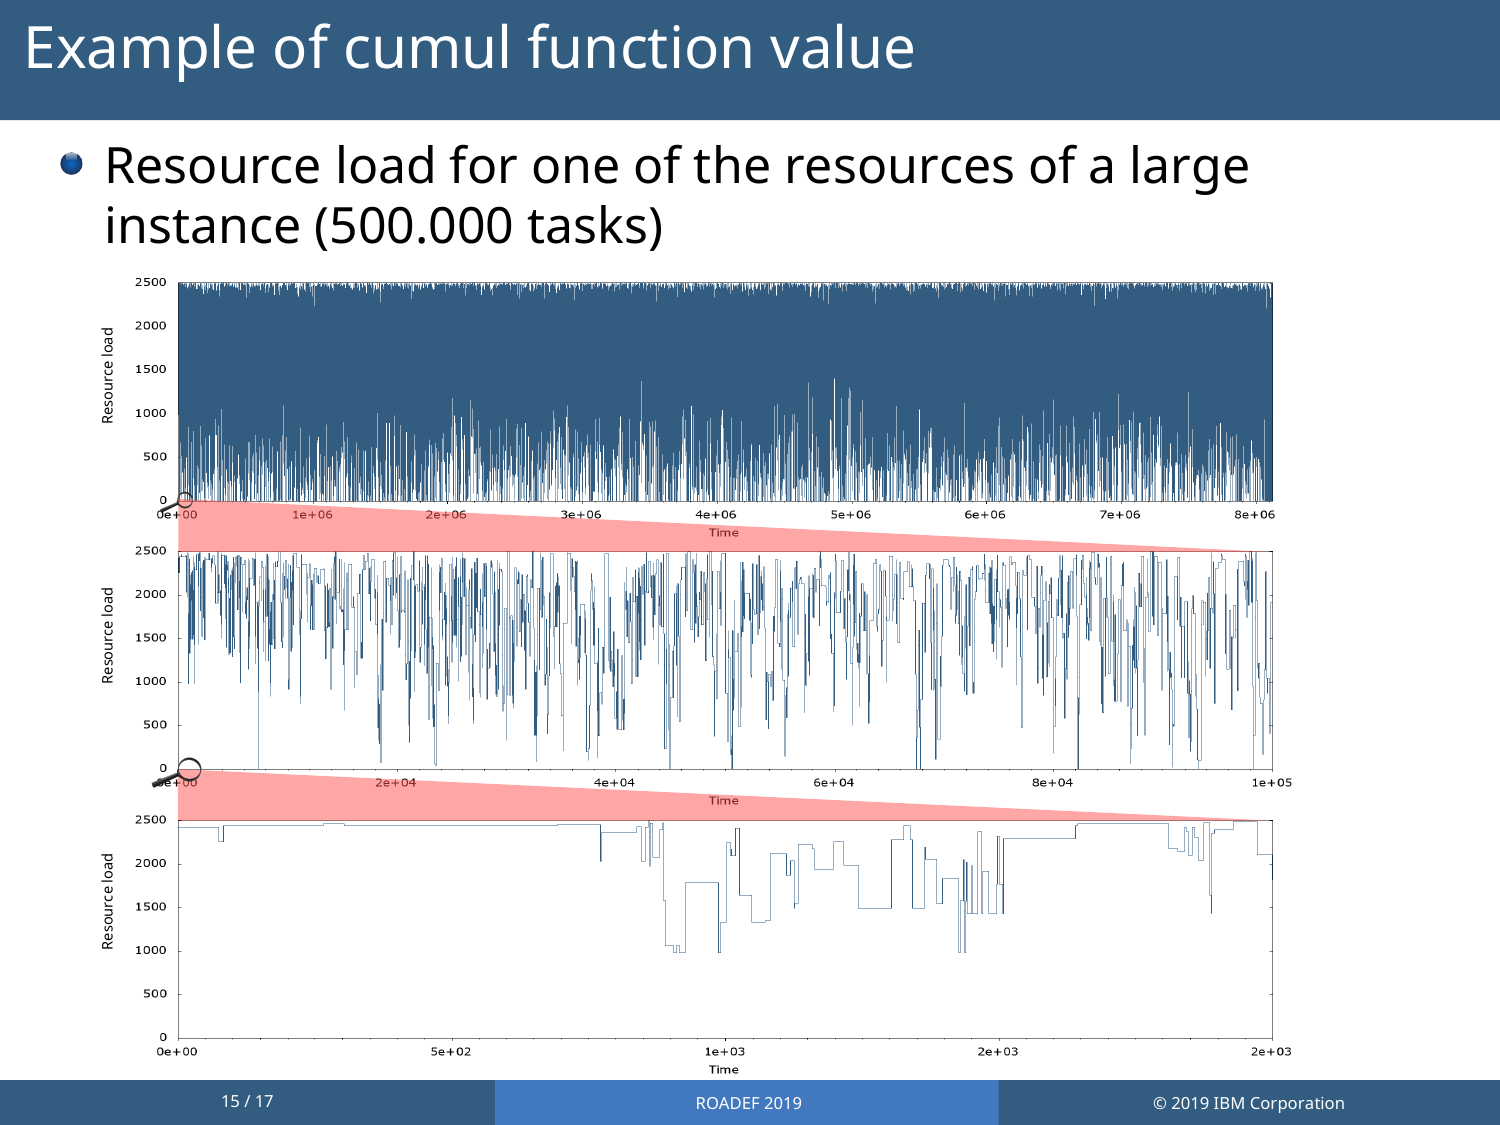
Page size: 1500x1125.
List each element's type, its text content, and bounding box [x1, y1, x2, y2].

picture [98, 398, 1299, 1079]
list Resource load for one of the resources of a large instance (500.000 tasks) [45, 125, 1441, 398]
text_box [178, 499, 1272, 552]
text_box [177, 770, 1272, 821]
text_box Resource load [90, 574, 124, 699]
text_box Resource load [90, 398, 124, 440]
title Example of cumul function value [0, 0, 1500, 121]
text_box Resource load [90, 840, 124, 965]
